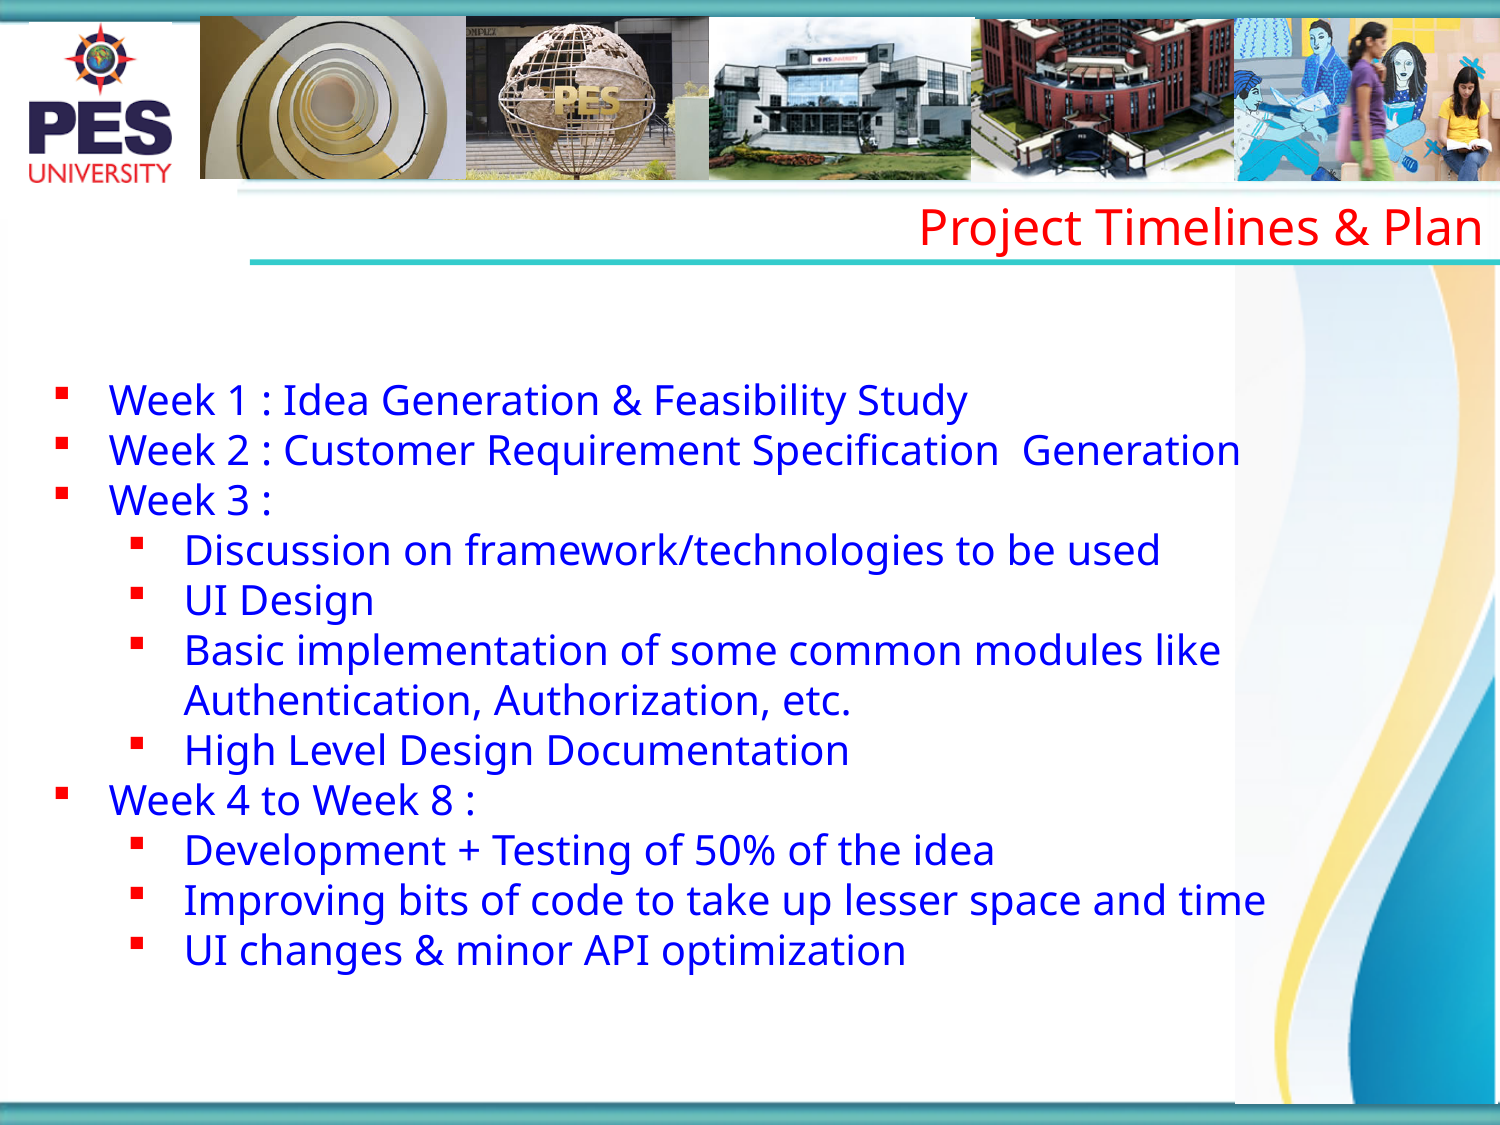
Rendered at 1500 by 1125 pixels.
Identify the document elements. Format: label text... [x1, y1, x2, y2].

text_box Week 1 : Idea Generation & Feasibility Study Week 2 : Customer Requirement Specification Generation Week 3 : Discussion on framework/technologies to be used UI Design Basic implementation of some common modules like Authentication, Authorization, etc. High Level Design Documentation Week 4 to Week 8 : Development + Testing of 50% of the idea Improving bits of code to take up lesser space and time UI changes & minor API optimization [37, 366, 1288, 1082]
picture [0, 0, 1500, 187]
text_box Project Timelines & Plan [225, 187, 1500, 263]
picture [0, 220, 1500, 1125]
